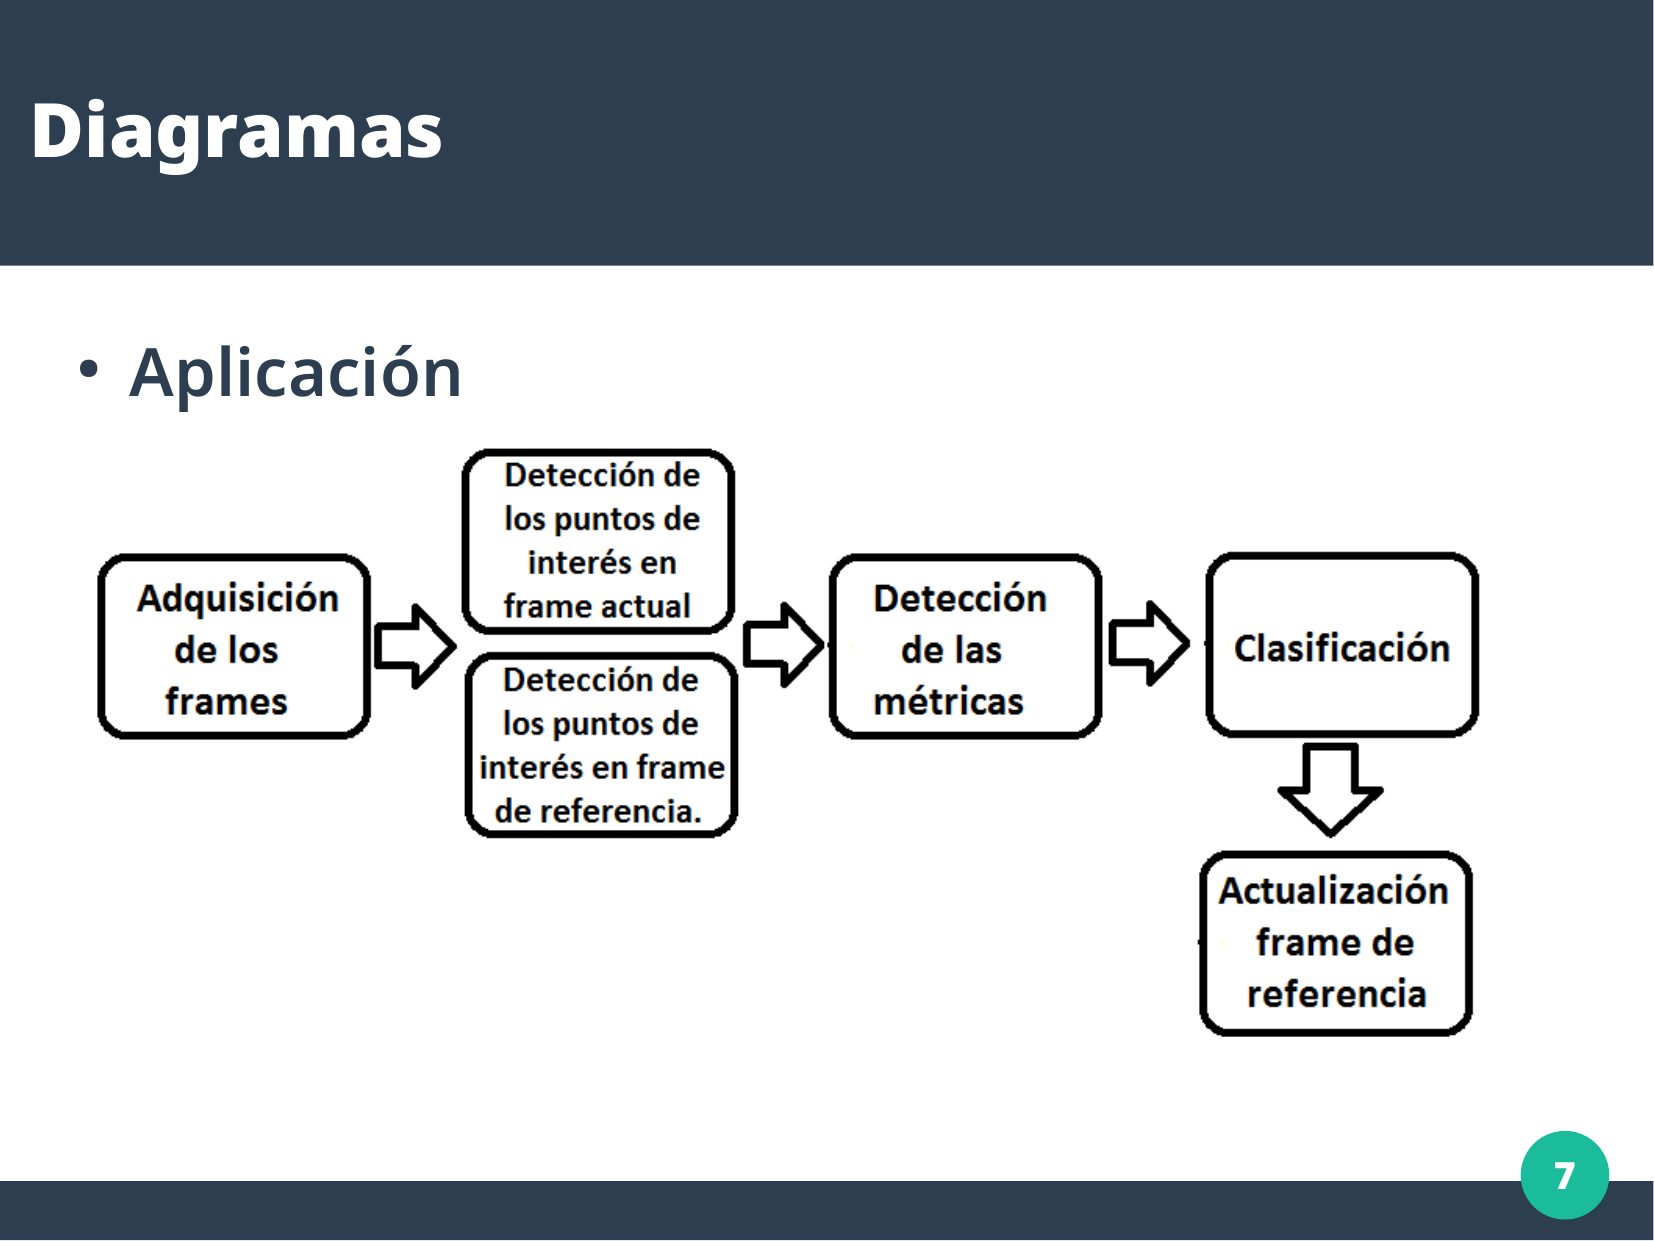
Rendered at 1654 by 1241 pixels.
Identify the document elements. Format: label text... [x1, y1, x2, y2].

title Diagramas [29, 49, 1565, 207]
list Aplicación [59, 324, 1595, 1152]
picture [68, 413, 1506, 1098]
